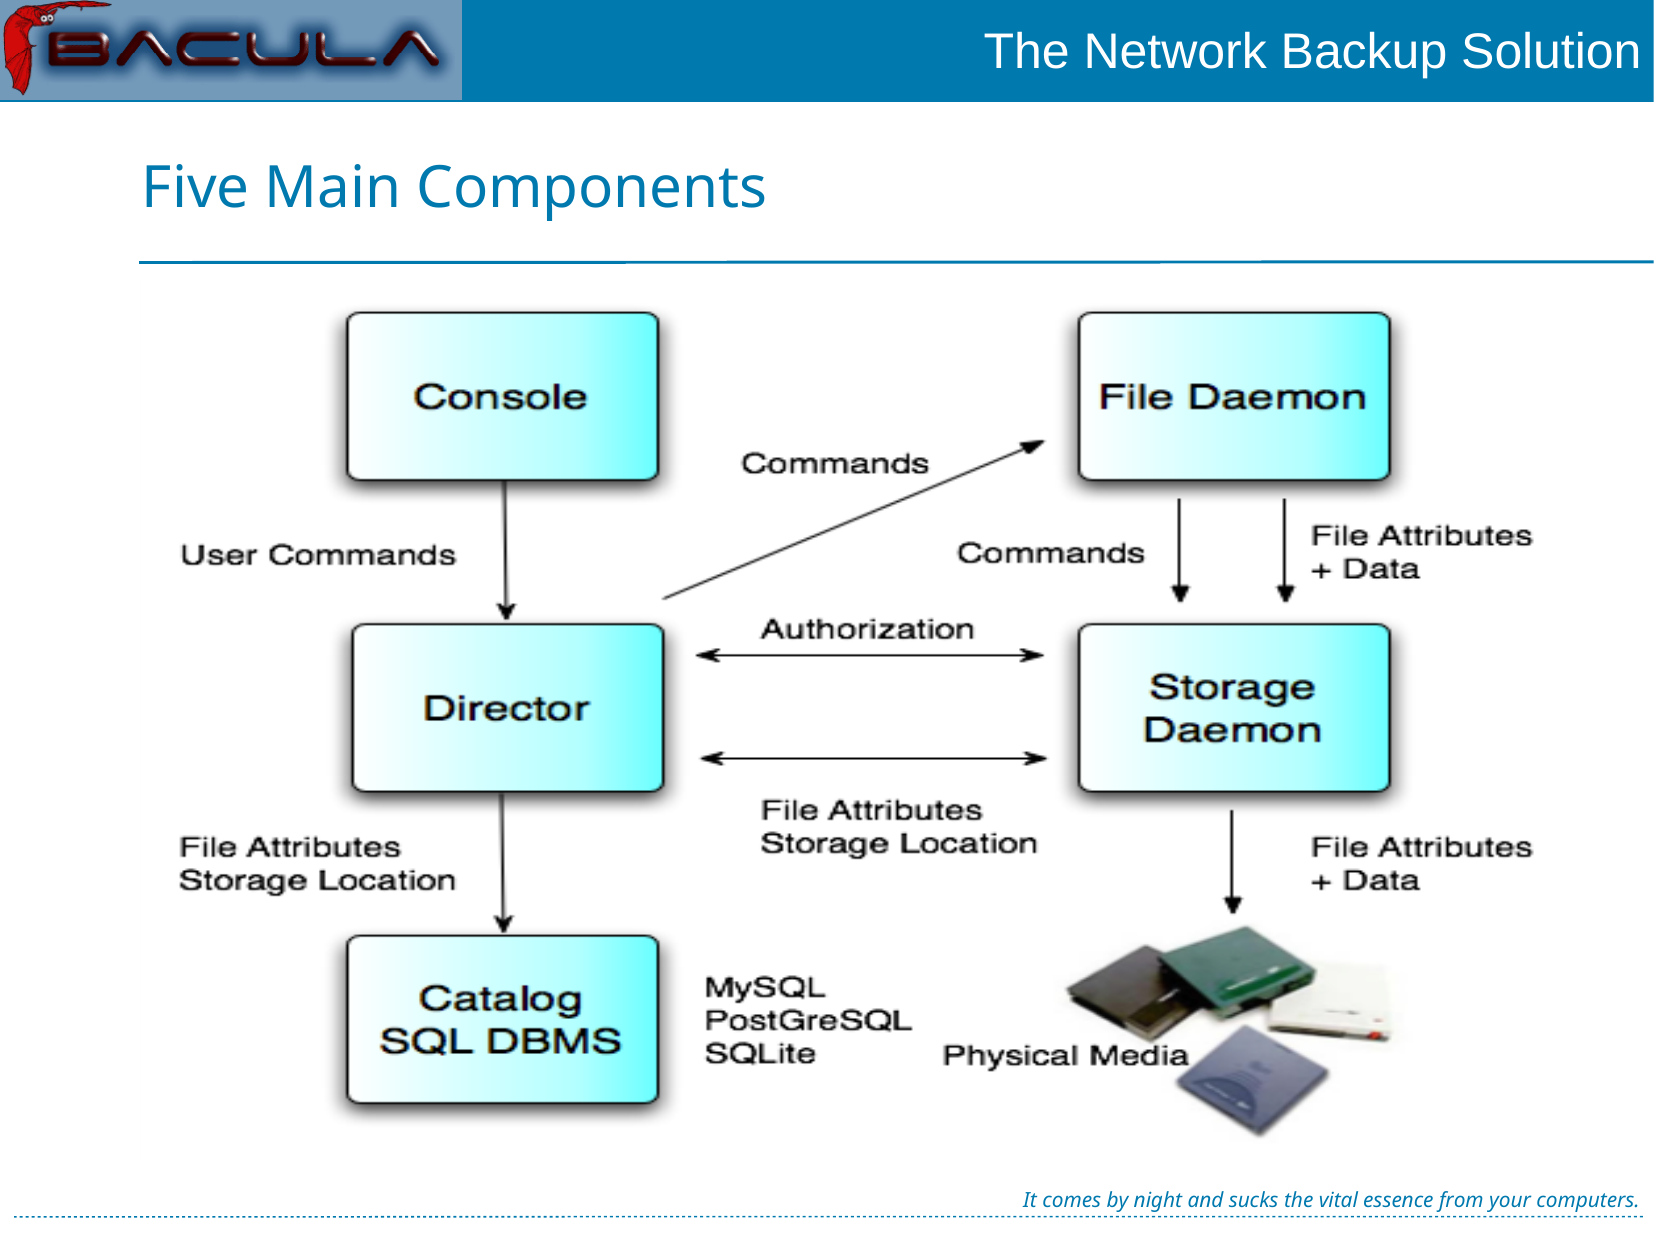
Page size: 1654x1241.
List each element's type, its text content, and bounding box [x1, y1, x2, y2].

picture [0, 0, 461, 99]
picture [139, 281, 1576, 1163]
title Five Main Components [141, 112, 1501, 226]
